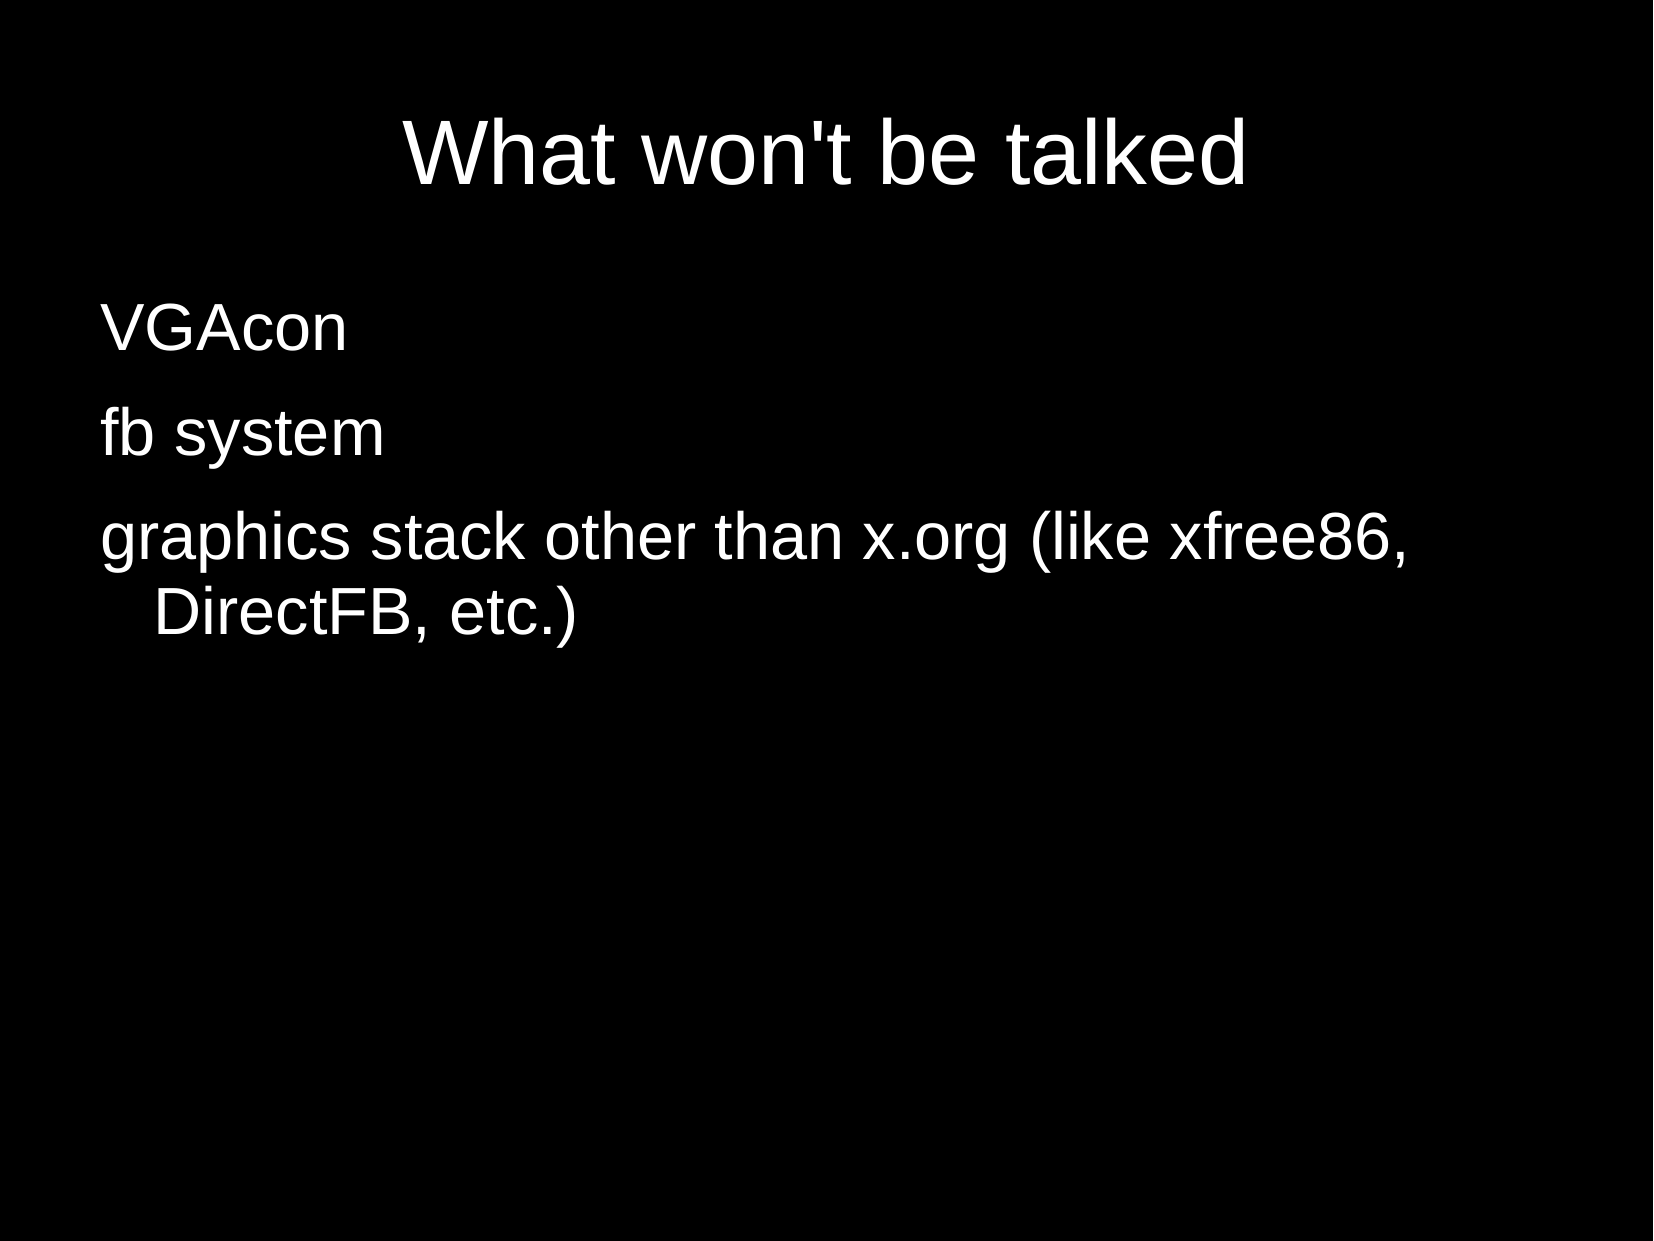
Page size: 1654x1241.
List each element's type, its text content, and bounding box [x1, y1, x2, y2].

title What won't be talked [82, 49, 1571, 257]
list VGAcon fb system graphics stack other than x.org (like xfree86, DirectFB, etc.) [82, 290, 1571, 1095]
